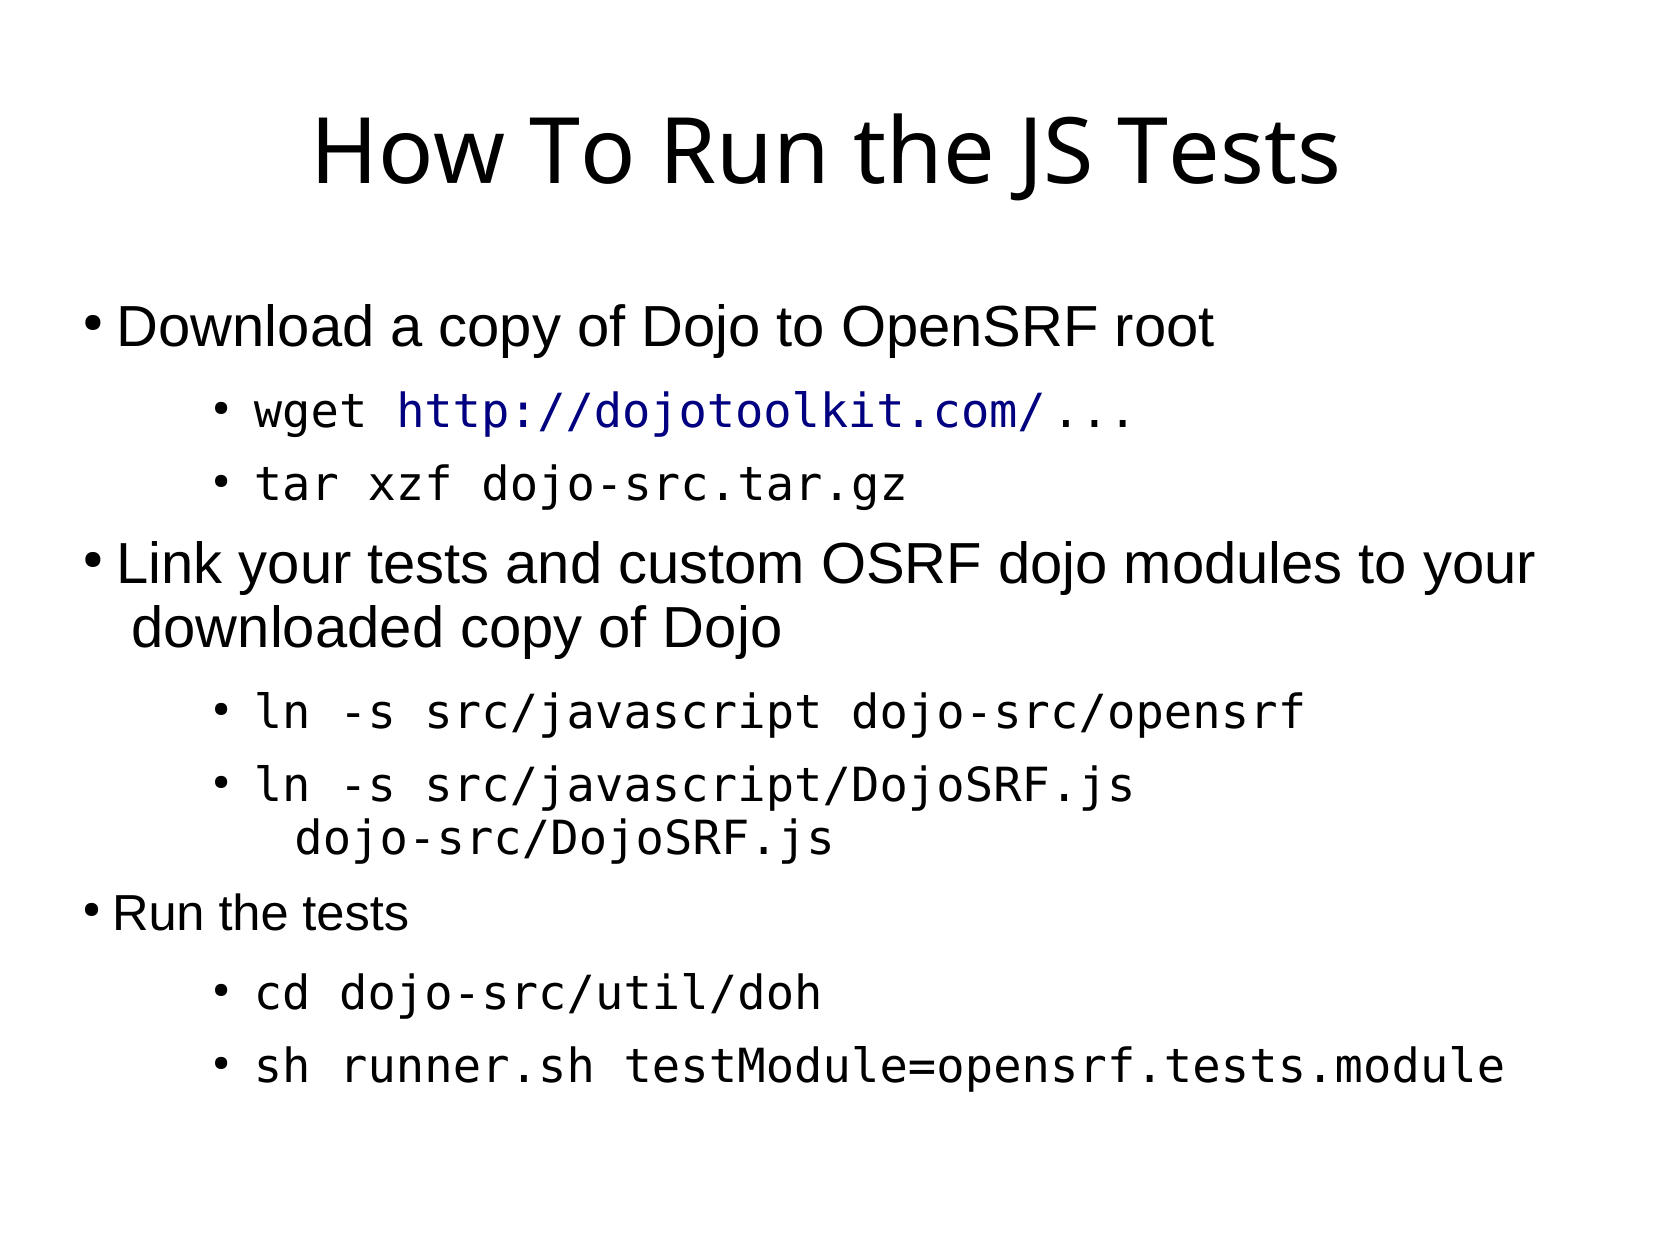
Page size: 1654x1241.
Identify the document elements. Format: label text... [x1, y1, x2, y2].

list Download a copy of Dojo to OpenSRF root wget http://dojotoolkit.com/... tar xzf dojo-src.tar.gz Link your tests and custom OSRF dojo modules to your downloaded copy of Dojo ln -s src/javascript dojo-src/opensrf ln -s src/javascript/DojoSRF.js dojo-src/DojoSRF.js Run the tests cd dojo-src/util/doh sh runner.sh testModule=opensrf.tests.module [82, 290, 1571, 1109]
title How To Run the JS Tests [82, 49, 1571, 257]
